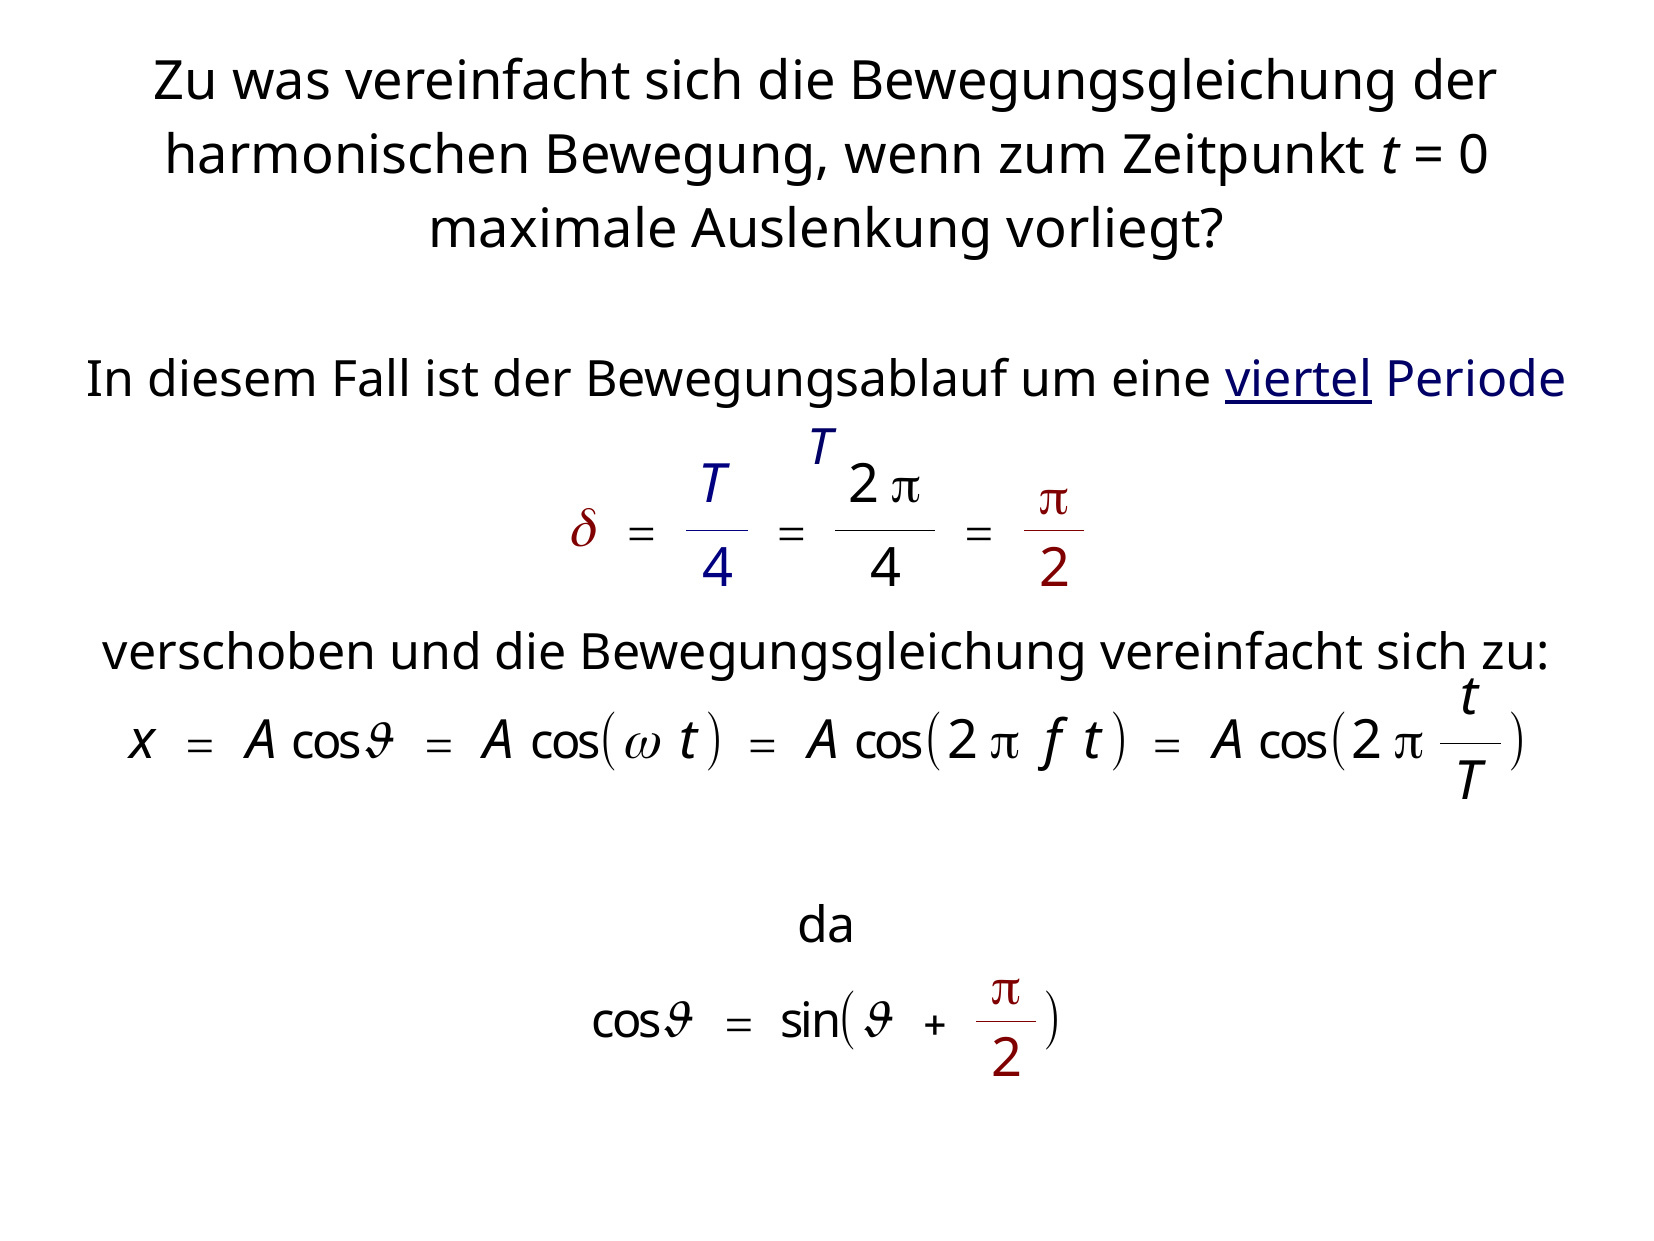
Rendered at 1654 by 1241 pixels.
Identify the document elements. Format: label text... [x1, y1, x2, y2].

chart [119, 663, 1534, 814]
chart [585, 976, 1068, 1091]
title Zu was vereinfacht sich die Bewegungsgleichung der harmonischen Bewegung, wenn zum Zeitpunkt t = 0 maximale Auslenkung vorliegt? [82, 45, 1571, 261]
subtitle In diesem Fall ist der Bewegungsablauf um eine viertel Periode T verschoben und die Bewegungsgleichung vereinfacht sich zu: da [82, 290, 1571, 1010]
chart [561, 450, 1093, 601]
